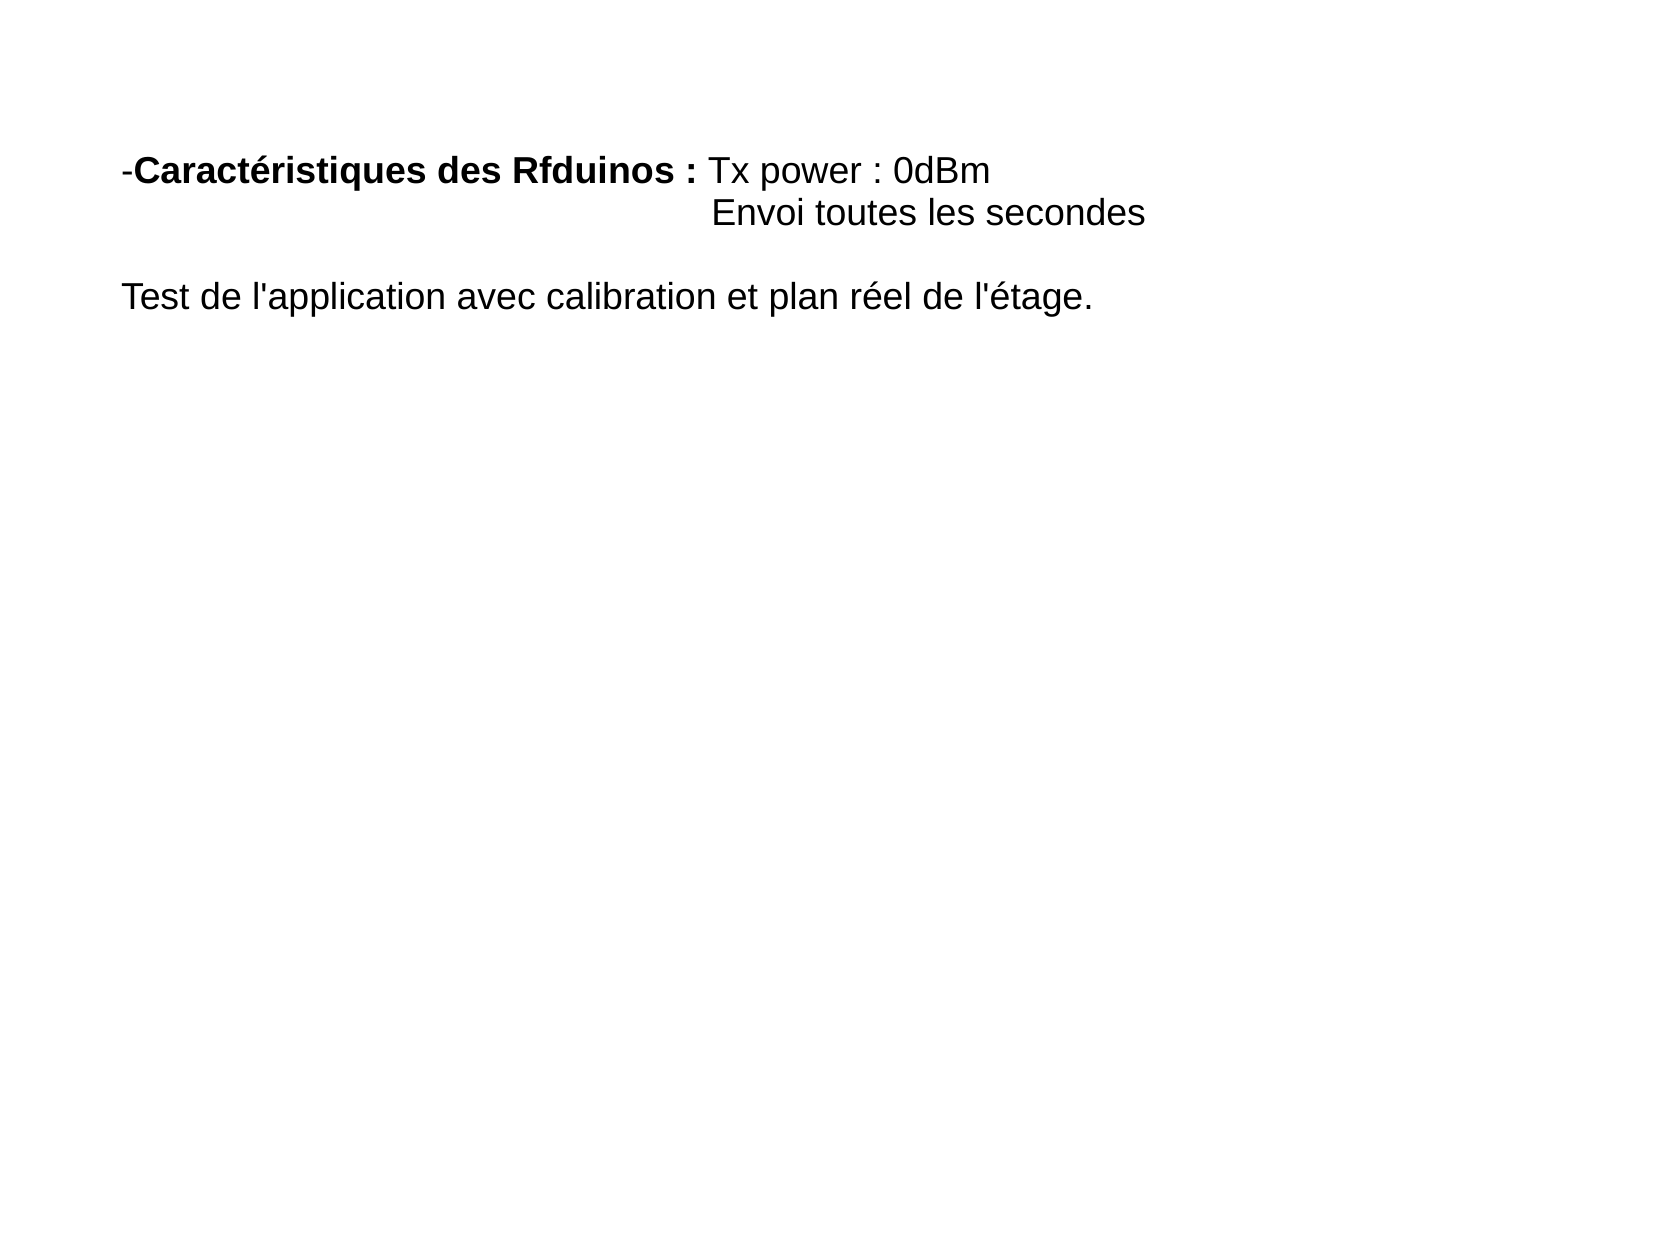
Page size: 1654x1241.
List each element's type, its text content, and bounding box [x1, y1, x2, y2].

text_box -Caractéristiques des Rfduinos : Tx power : 0dBm Envoi toutes les secondes Test de l'application avec calibration et plan réel de l'étage. [106, 141, 1583, 1039]
